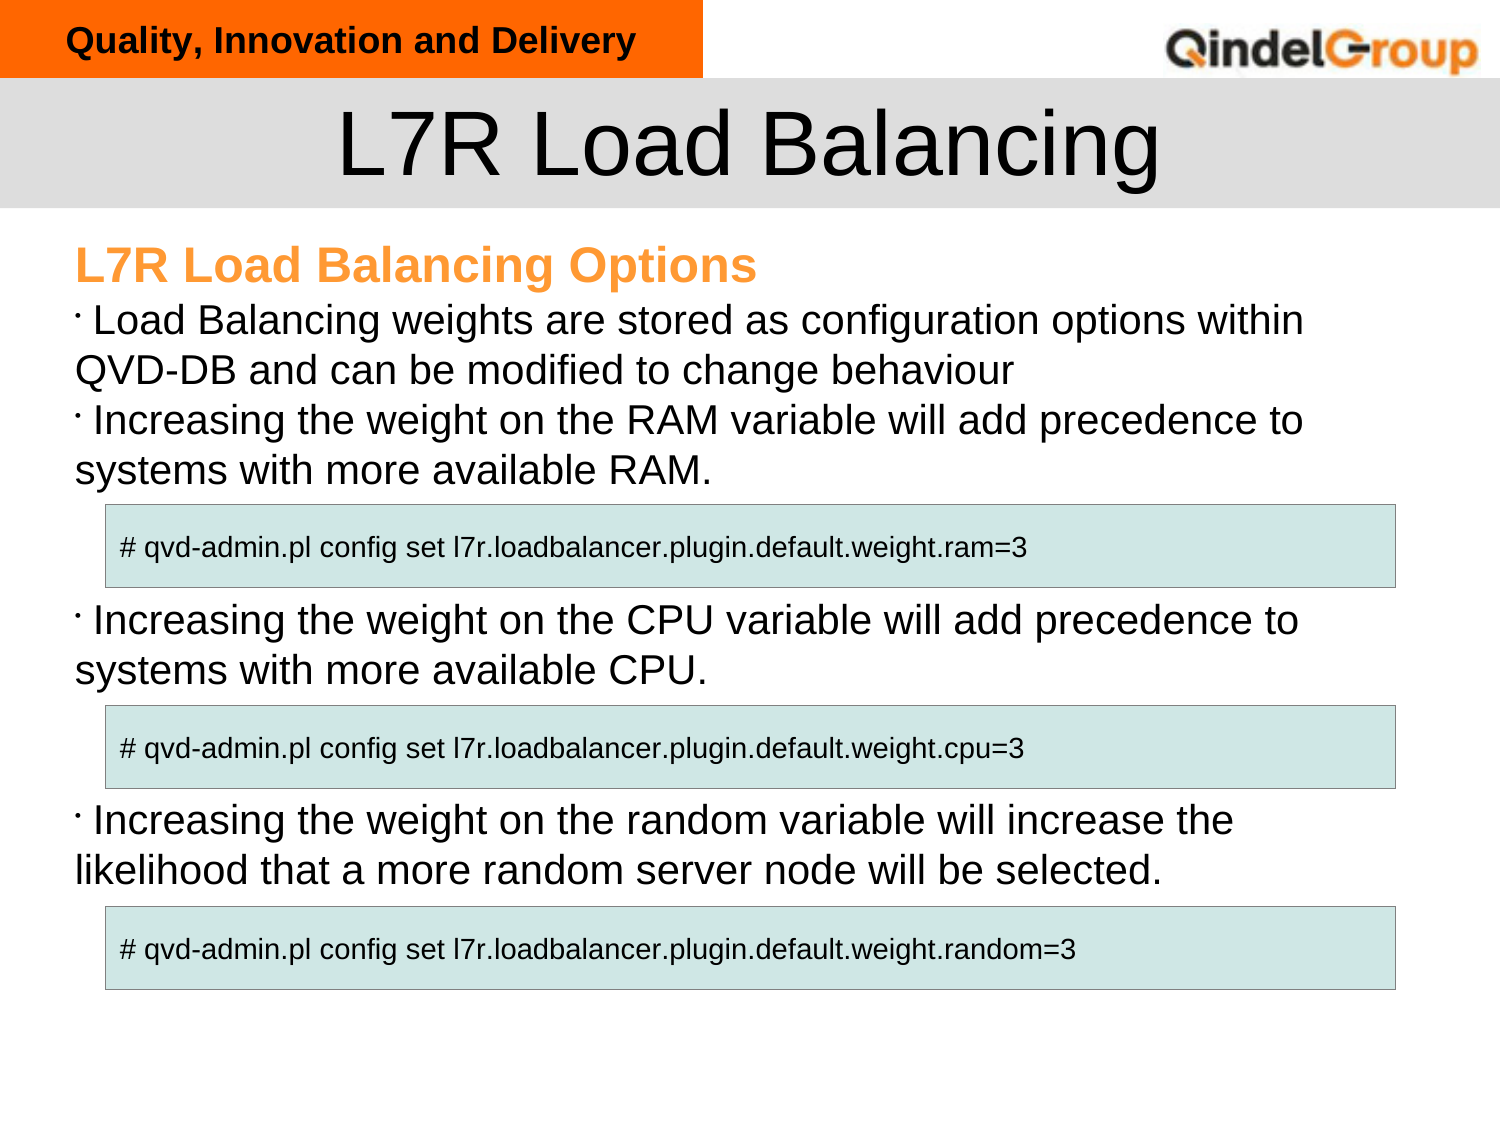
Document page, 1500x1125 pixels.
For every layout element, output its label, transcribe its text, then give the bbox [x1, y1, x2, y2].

text_box # qvd-admin.pl config set l7r.loadbalancer.plugin.default.weight.ram=3 [105, 504, 1396, 588]
text_box L7R Load Balancing Options Load Balancing weights are stored as configuration options within QVD-DB and can be modified to change behaviour Increasing the weight on the RAM variable will add precedence to systems with more available RAM. Increasing the weight on the CPU variable will add precedence to systems with more available CPU. Increasing the weight on the random variable will increase the likelihood that a more random server node will be selected. [60, 224, 1426, 901]
picture [1163, 23, 1481, 78]
text_box # qvd-admin.pl config set l7r.loadbalancer.plugin.default.weight.random=3 [105, 906, 1396, 990]
title L7R Load Balancing [75, 45, 1426, 224]
text_box # qvd-admin.pl config set l7r.loadbalancer.plugin.default.weight.cpu=3 [105, 705, 1396, 789]
